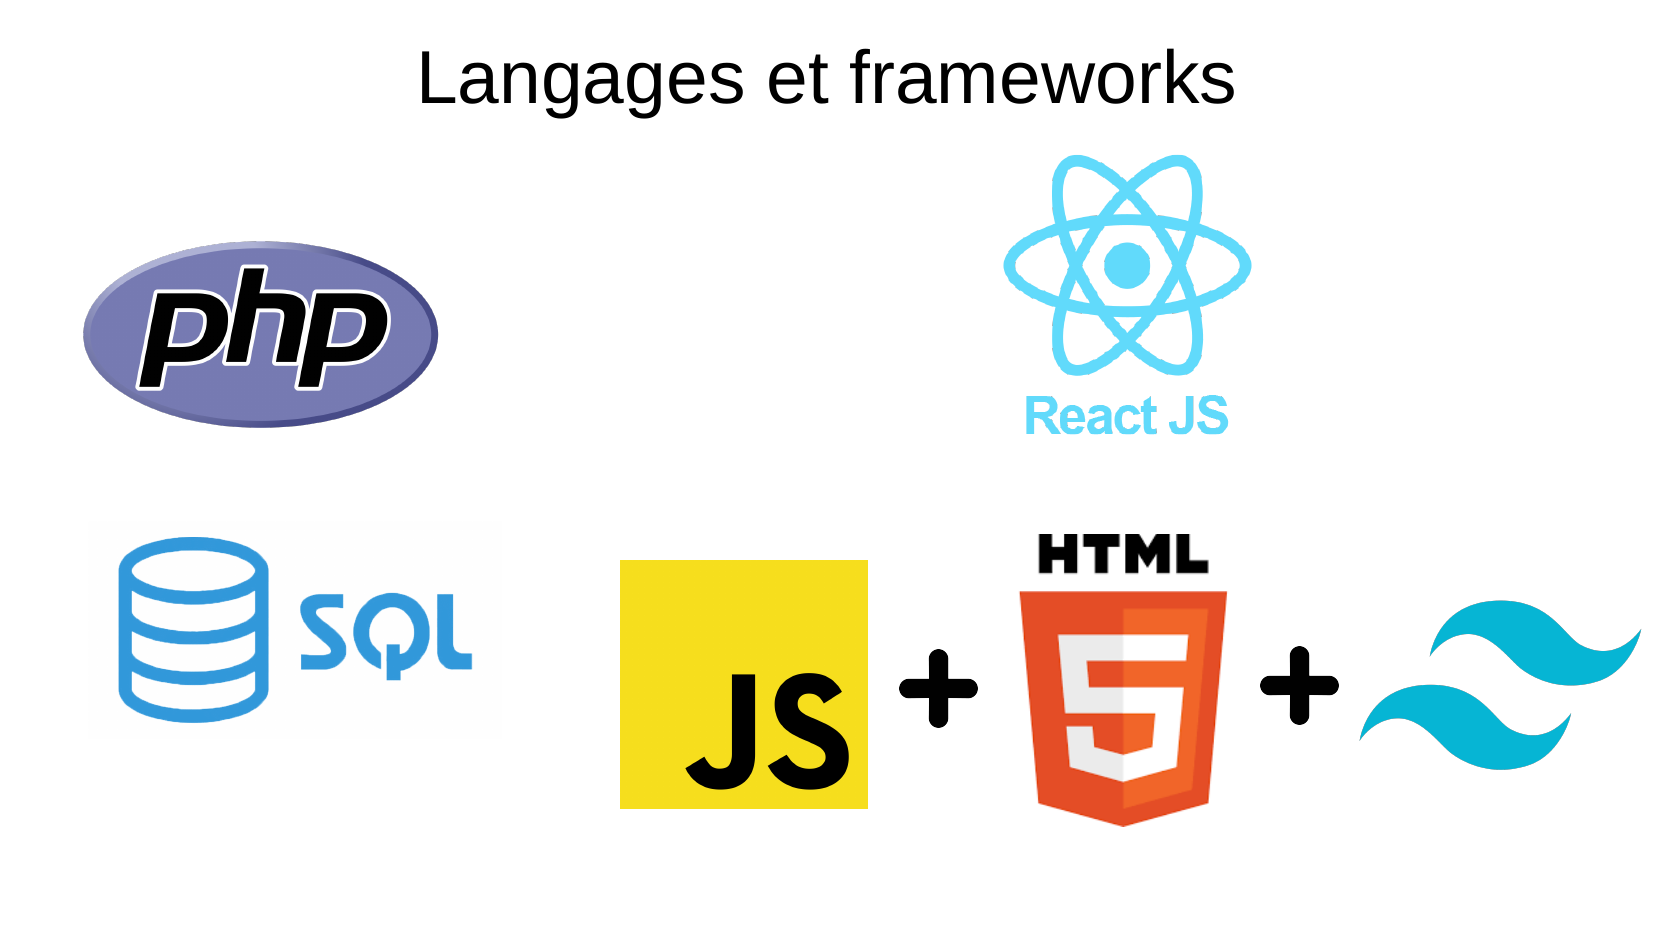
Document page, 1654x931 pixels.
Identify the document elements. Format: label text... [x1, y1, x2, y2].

picture [620, 560, 868, 809]
title Langages et frameworks [82, 0, 1571, 156]
picture [78, 236, 443, 434]
picture [899, 534, 1339, 827]
picture [88, 521, 502, 739]
picture [1347, 531, 1654, 838]
picture [897, 147, 1357, 450]
